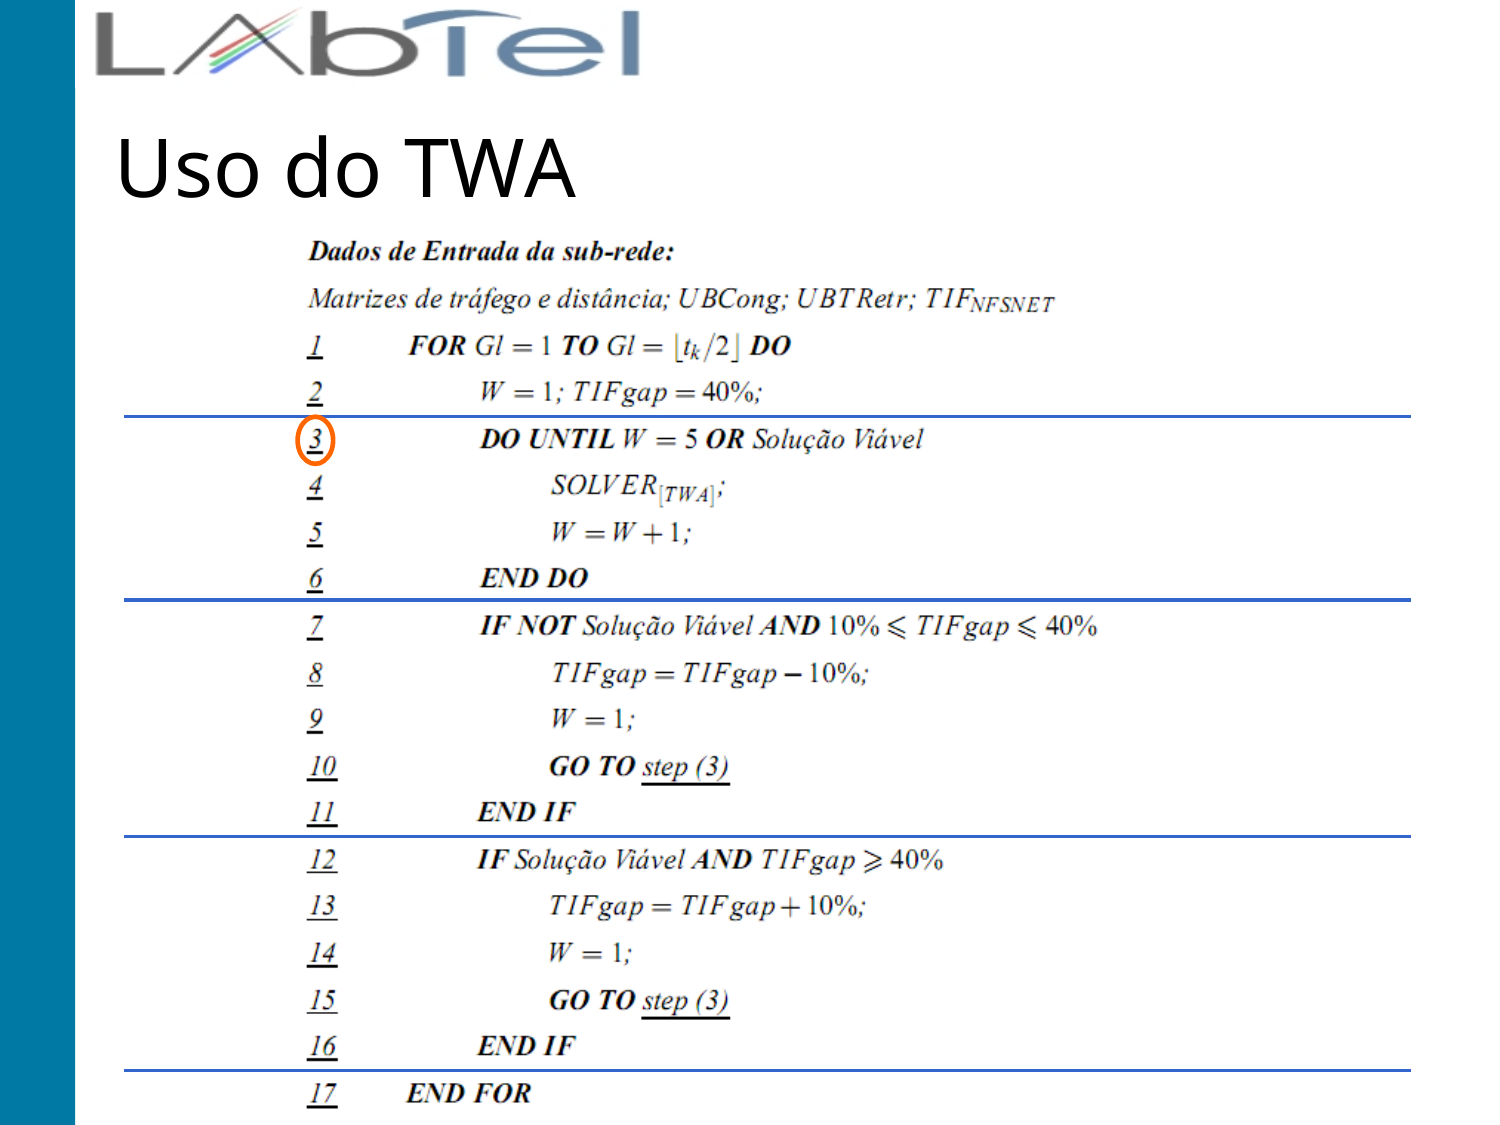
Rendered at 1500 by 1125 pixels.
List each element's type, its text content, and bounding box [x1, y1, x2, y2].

picture [301, 420, 330, 461]
picture [265, 229, 1317, 415]
picture [265, 838, 1317, 1069]
picture [265, 602, 1317, 835]
text_box Uso do TWA [99, 104, 1463, 225]
picture [265, 1072, 1317, 1115]
picture [76, 0, 676, 88]
picture [265, 418, 1317, 598]
